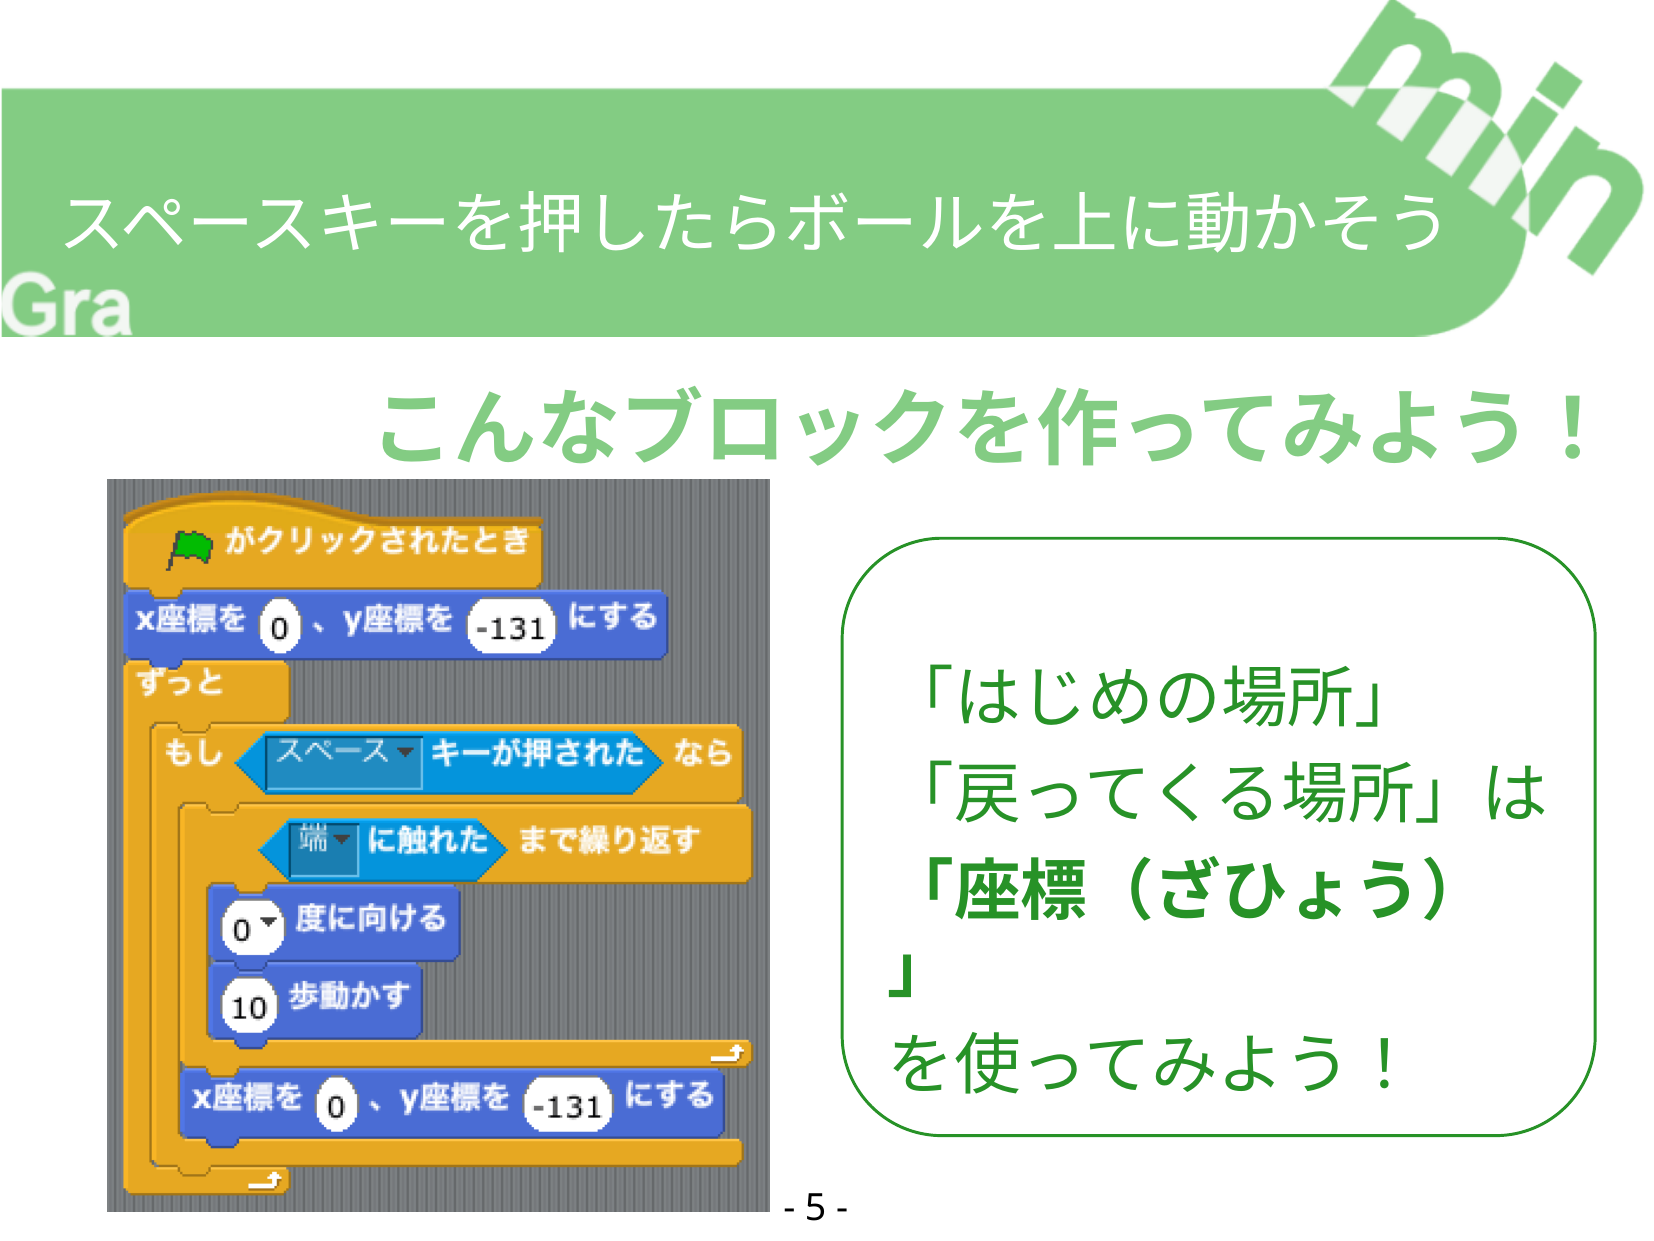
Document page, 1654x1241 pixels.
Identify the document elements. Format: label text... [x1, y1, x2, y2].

title スペースキーを押したらボールを上に動かそう [11, 113, 1501, 324]
picture [1, 0, 1654, 337]
text_box こんなブロックを作ってみよう！ [35, 354, 1630, 494]
picture [107, 479, 770, 1212]
text_box - 5 - [768, 1173, 886, 1241]
text_box 「はじめの場所」「戻ってくる場所」は「座標（ざひょう）」を使ってみよう！ [842, 538, 1596, 1136]
